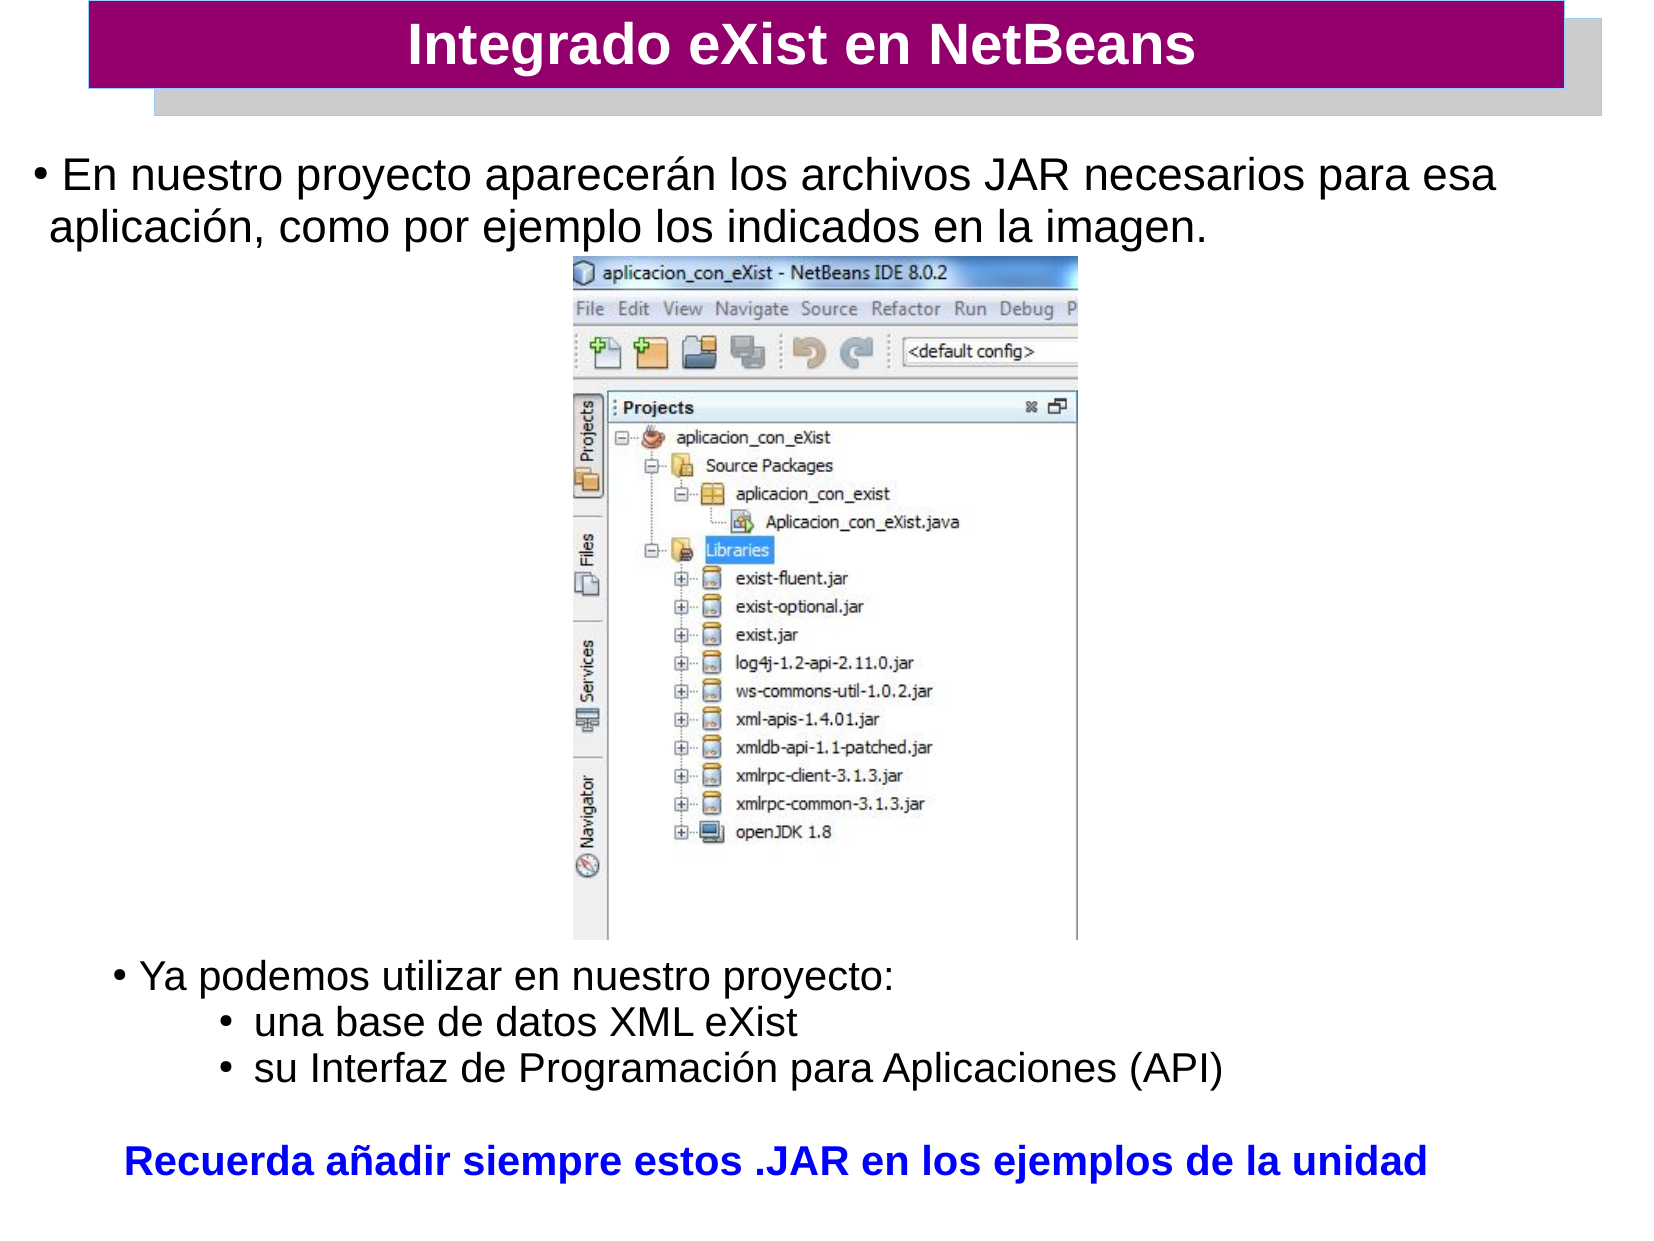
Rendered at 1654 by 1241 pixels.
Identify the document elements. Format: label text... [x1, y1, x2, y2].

text_box [154, 18, 1602, 116]
picture [573, 256, 1078, 940]
text_box Integrado eXist en NetBeans [88, 0, 1565, 89]
text_box En nuestro proyecto aparecerán los archivos JAR necesarios para esa aplicación, como por ejemplo los indicados en la imagen. [17, 95, 1512, 260]
text_box Ya podemos utilizar en nuestro proyecto: una base de datos XML eXist su Interfaz de Programación para Aplicaciones (API) Recuerda añadir siempre estos .JAR en los ejemplos de la unidad [97, 944, 1633, 1195]
